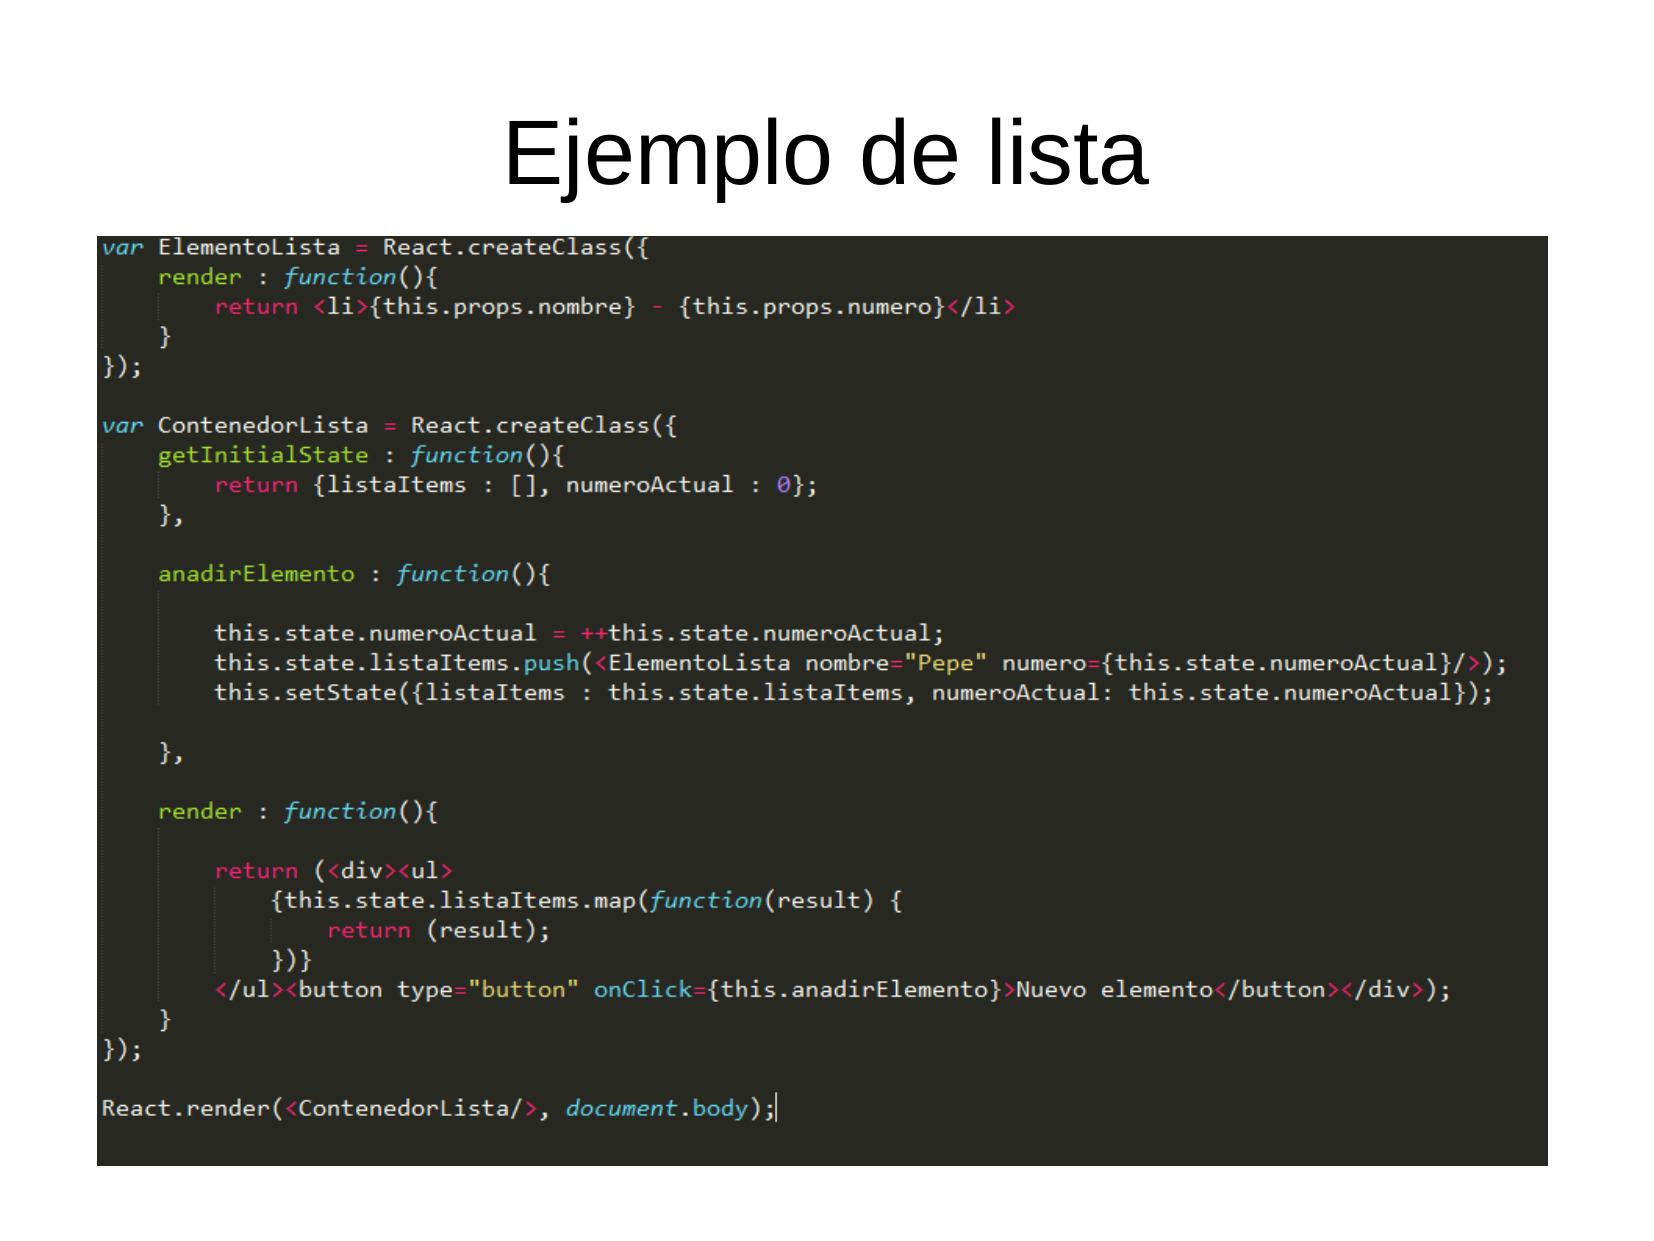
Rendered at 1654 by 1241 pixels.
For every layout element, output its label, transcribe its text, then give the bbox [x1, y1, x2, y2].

picture [97, 236, 1548, 1166]
title Ejemplo de lista [82, 49, 1571, 257]
